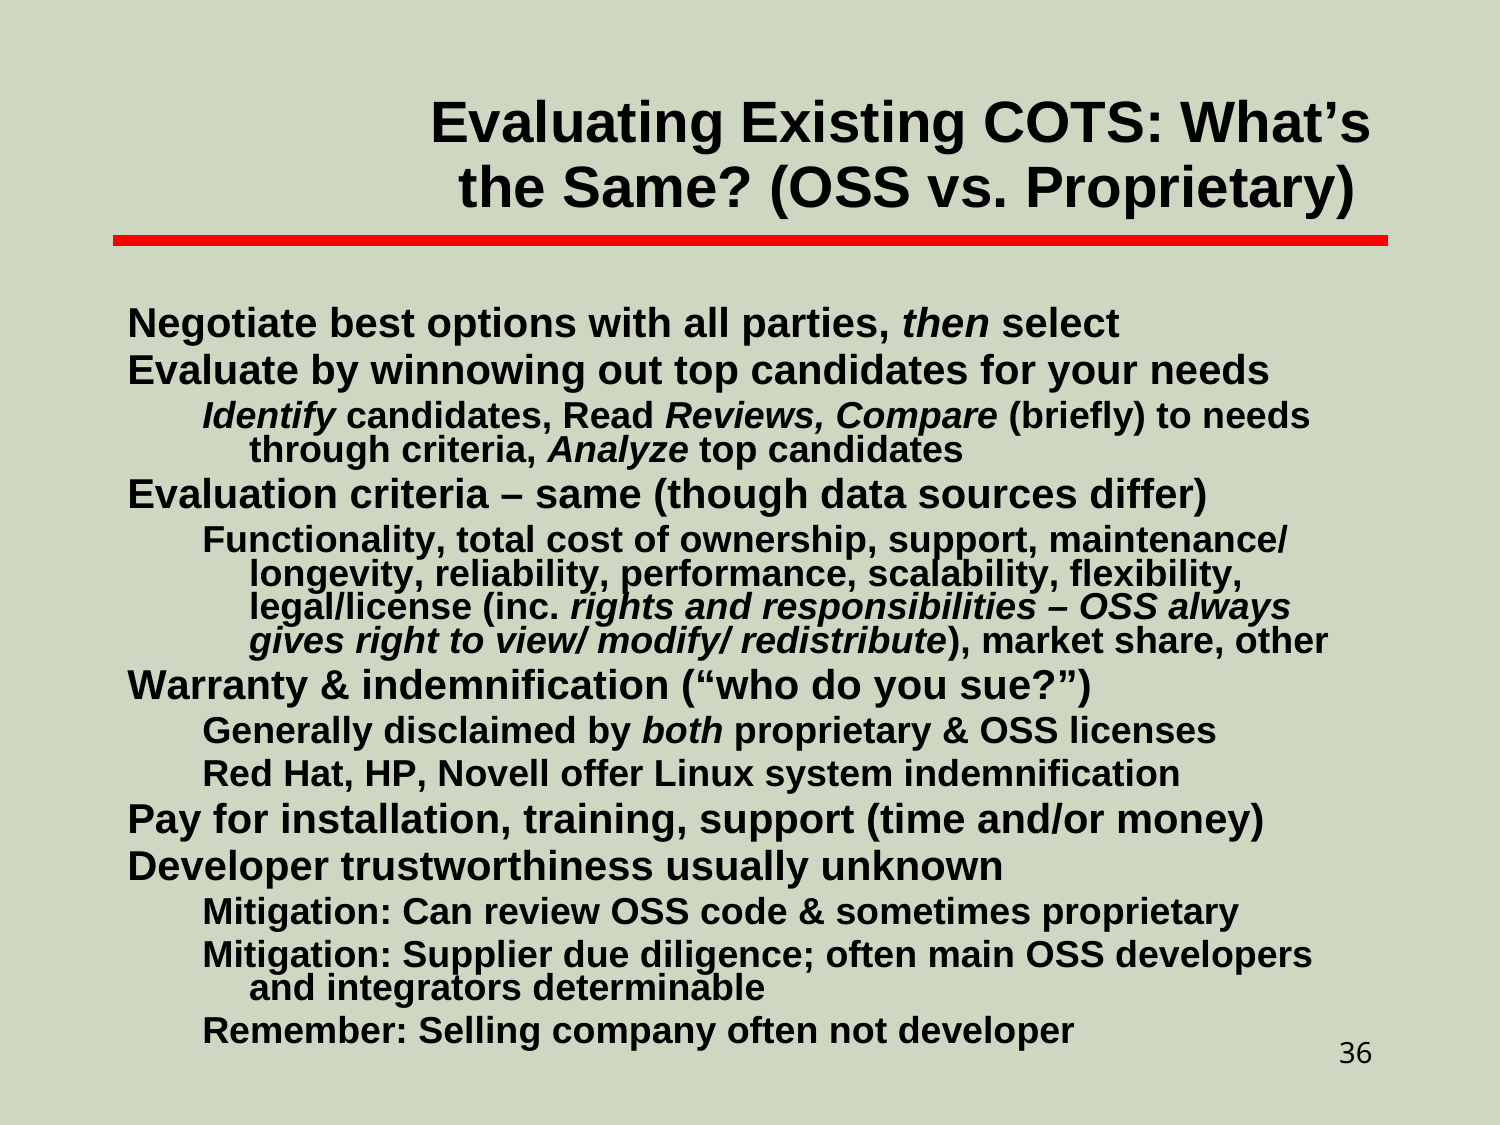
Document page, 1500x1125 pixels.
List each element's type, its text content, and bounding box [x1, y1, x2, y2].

list Negotiate best options with all parties, then select Evaluate by winnowing out top candidates for your needs Identify candidates, Read Reviews, Compare (briefly) to needs through criteria, Analyze top candidates Evaluation criteria – same (though data sources differ) Functionality, total cost of ownership, support, maintenance/ longevity, reliability, performance, scalability, flexibility, legal/license (inc. rights and responsibilities – OSS always gives right to view/ modify/ redistribute), market share, other Warranty & indemnification (“who do you sue?”) Generally disclaimed by both proprietary & OSS licenses Red Hat, HP, Novell offer Linux system indemnification Pay for installation, training, support (time and/or money) Developer trustworthiness usually unknown Mitigation: Can review OSS code & sometimes proprietary Mitigation: Supplier due diligence; often main OSS developers and integrators determinable Remember: Selling company often not developer [112, 299, 1388, 1077]
title Evaluating Existing COTS: What’s the Same? (OSS vs. Proprietary) [337, 81, 1388, 228]
